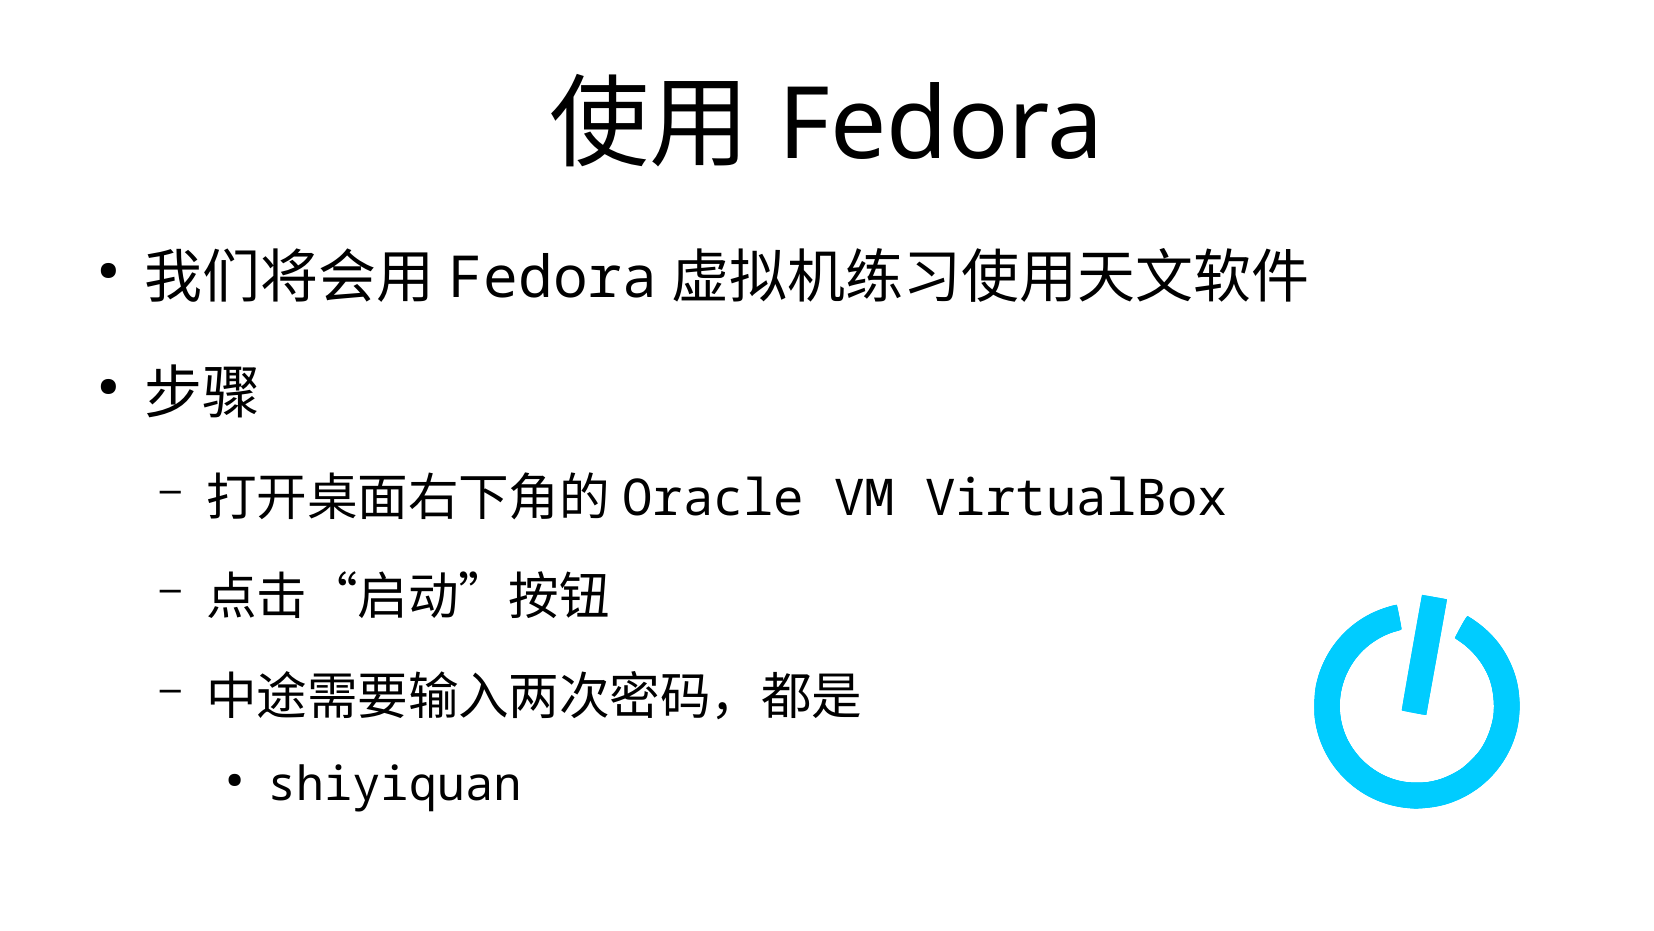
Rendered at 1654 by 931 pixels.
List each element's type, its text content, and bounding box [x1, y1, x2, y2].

list 我们将会用Fedora虚拟机练习使用天文软件 步骤 打开桌面右下角的Oracle VM VirtualBox 点击“启动”按钮 中途需要输入两次密码，都是 shiyiquan [82, 217, 1571, 815]
title 使用Fedora [82, 37, 1571, 193]
